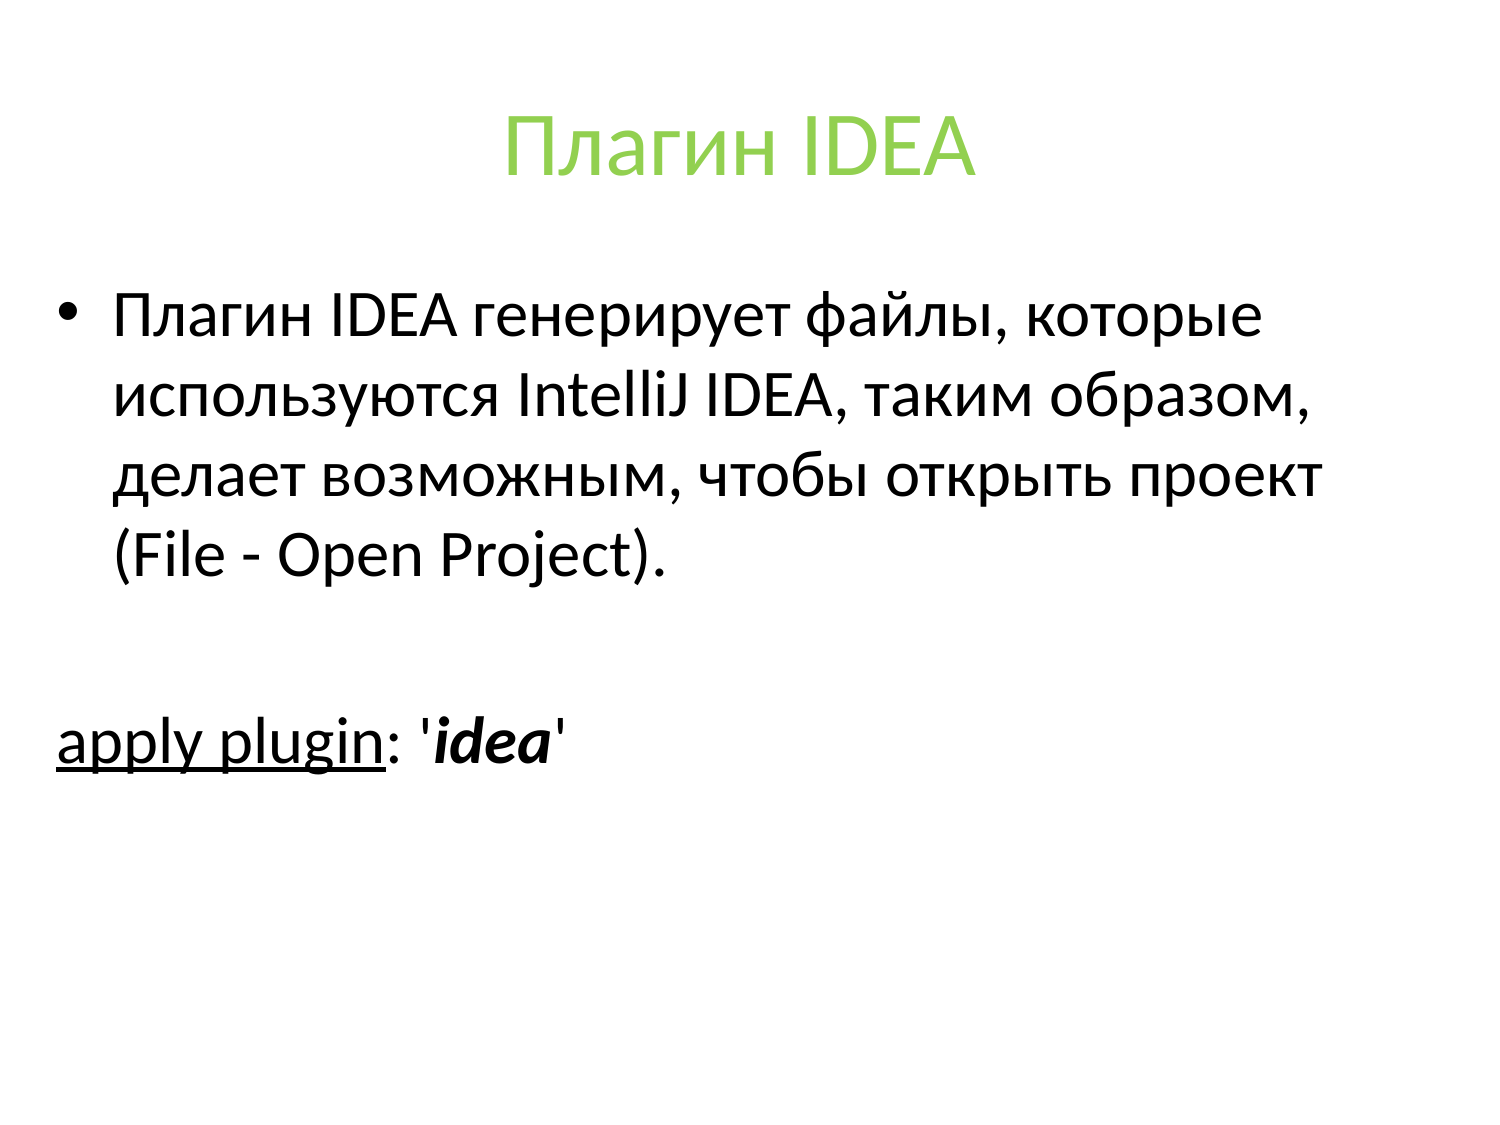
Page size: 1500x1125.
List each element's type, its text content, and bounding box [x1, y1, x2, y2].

title Плагин IDEA [75, 45, 1425, 233]
list Плагин IDEA генерирует файлы, которые используются IntelliJ IDEA, таким образом, делает возможным, чтобы открыть проект (File - Open Project). apply plugin: 'idea' [41, 262, 1459, 1005]
